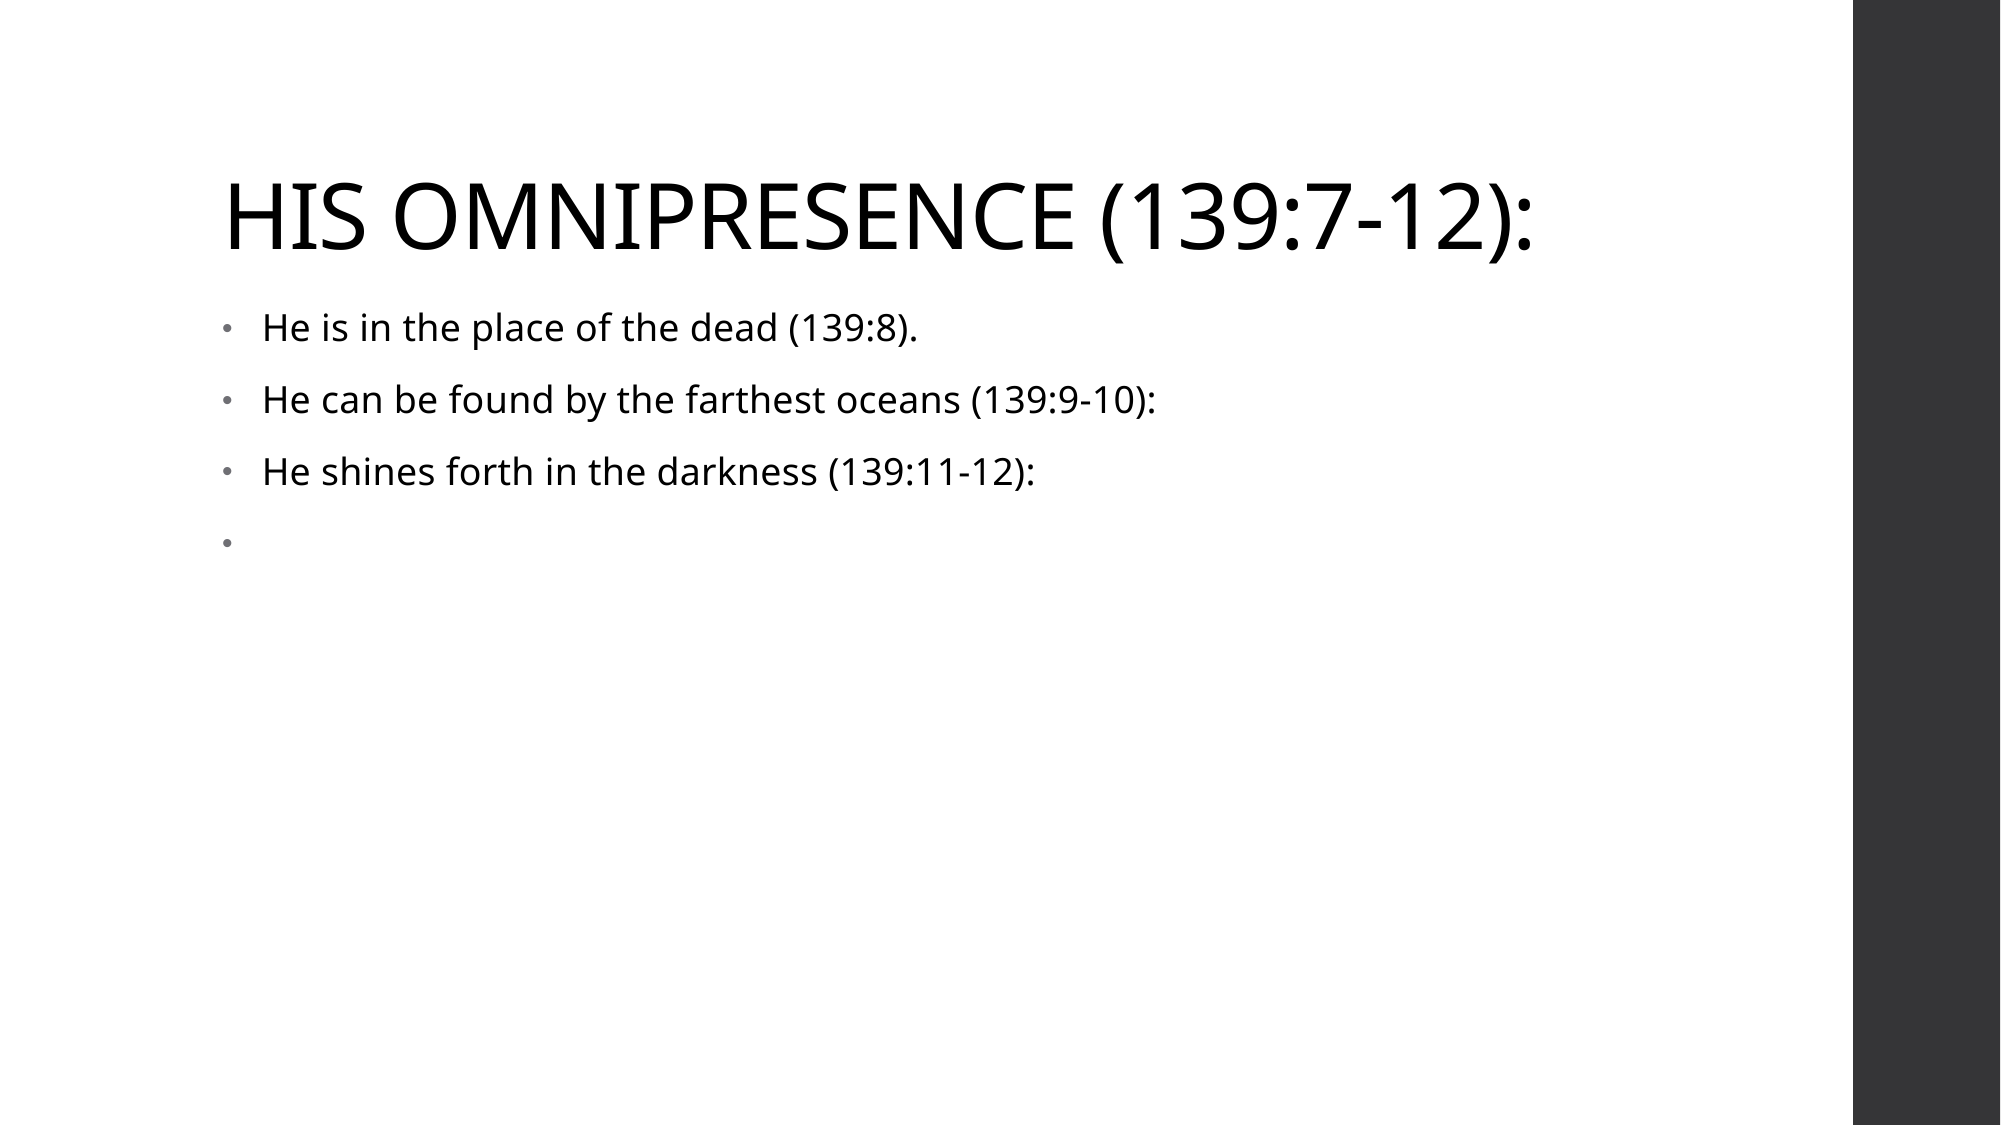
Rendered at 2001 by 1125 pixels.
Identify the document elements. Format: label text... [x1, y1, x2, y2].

list He is in the place of the dead (139:8). He can be found by the farthest oceans (139:9-10): He shines forth in the darkness (139:11-12): [206, 299, 1617, 1014]
title HIS OMNIPRESENCE (139:7-12): [206, 60, 1797, 278]
